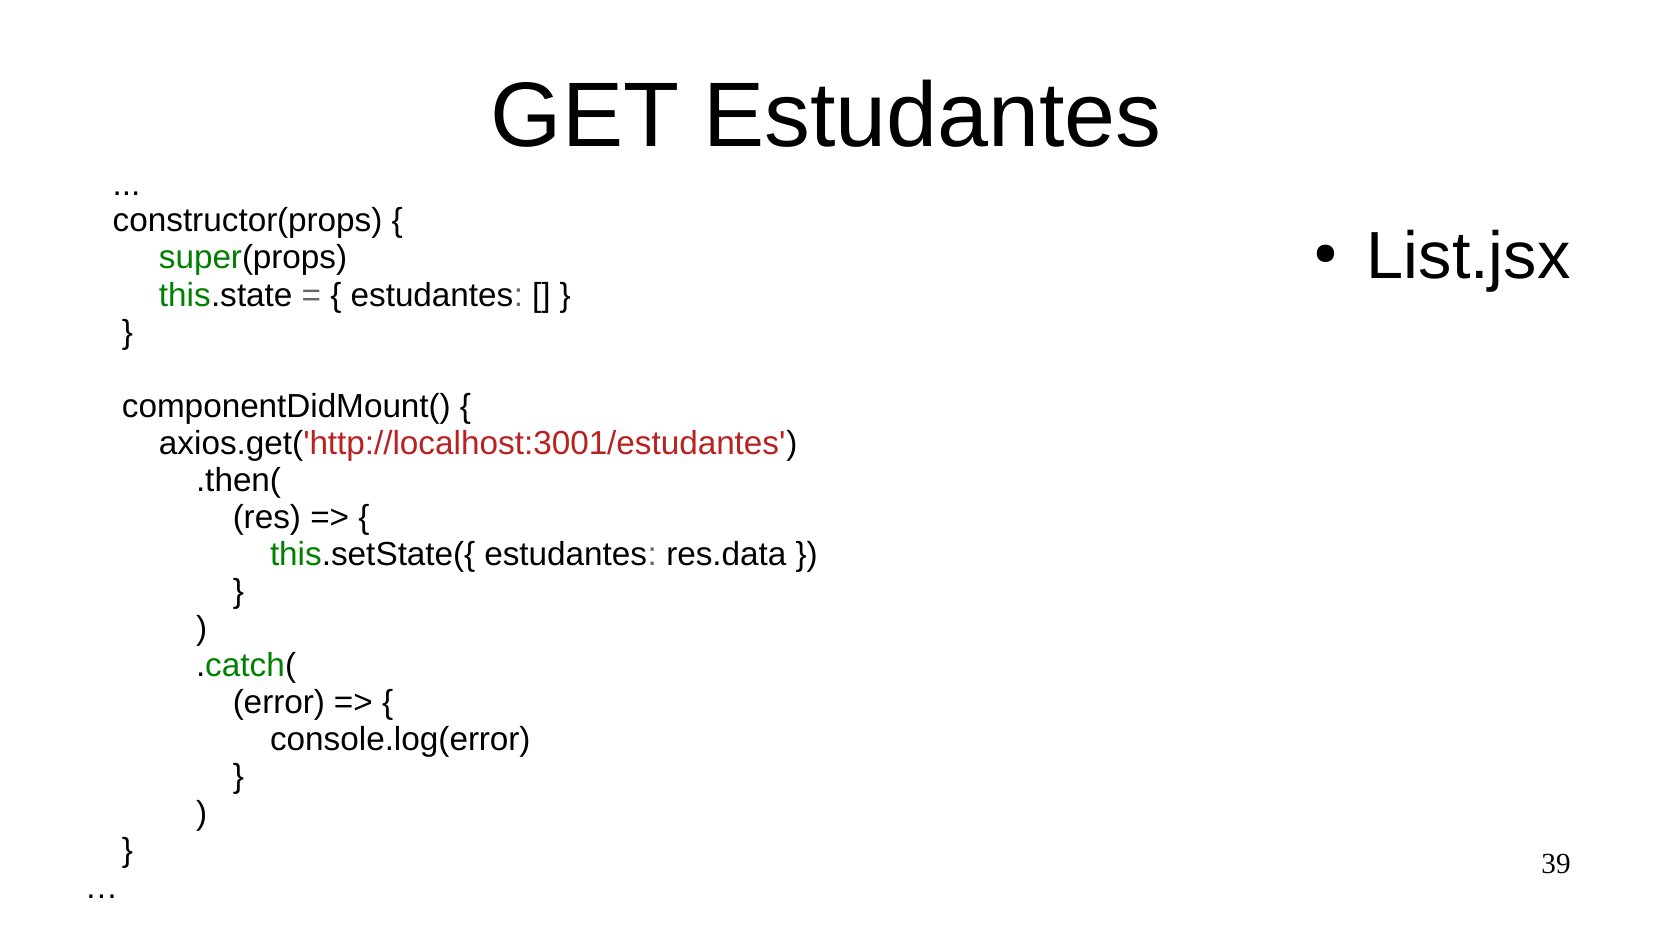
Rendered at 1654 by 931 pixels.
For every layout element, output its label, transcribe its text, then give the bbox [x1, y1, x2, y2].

list List.jsx [1287, 217, 1571, 758]
title GET Estudantes [82, 37, 1571, 193]
text_box ... constructor(props) { super(props) this.state = { estudantes: [] } } componentDidMount() { axios.get('http://localhost:3001/estudantes') .then( (res) => { this.setState({ estudantes: res.data }) } ) .catch( (error) => { console.log(error) } ) } … [70, 157, 1287, 913]
